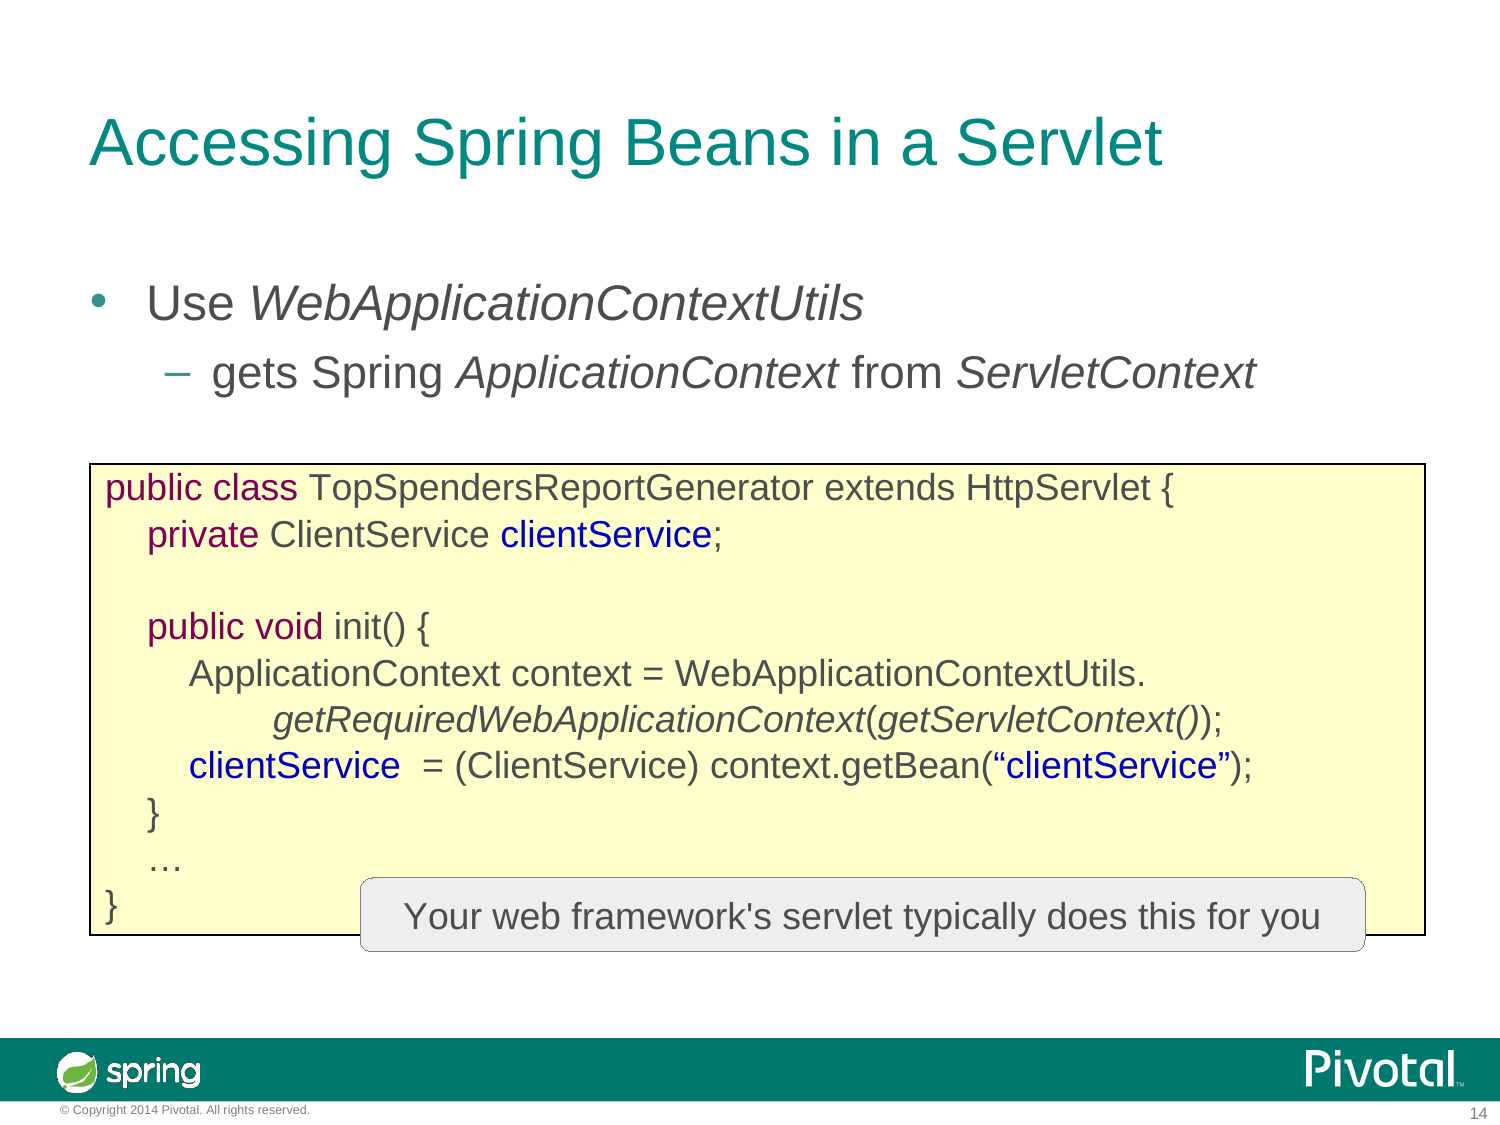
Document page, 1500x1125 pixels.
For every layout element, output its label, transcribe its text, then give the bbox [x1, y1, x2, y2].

list Use WebApplicationContextUtils gets Spring ApplicationContext from ServletContext [75, 262, 1426, 1005]
picture [32, 1041, 210, 1103]
picture [1306, 1050, 1464, 1087]
text_box Your web framework's servlet typically does this for you [360, 877, 1366, 952]
title Accessing Spring Beans in a Servlet [75, 91, 1426, 187]
